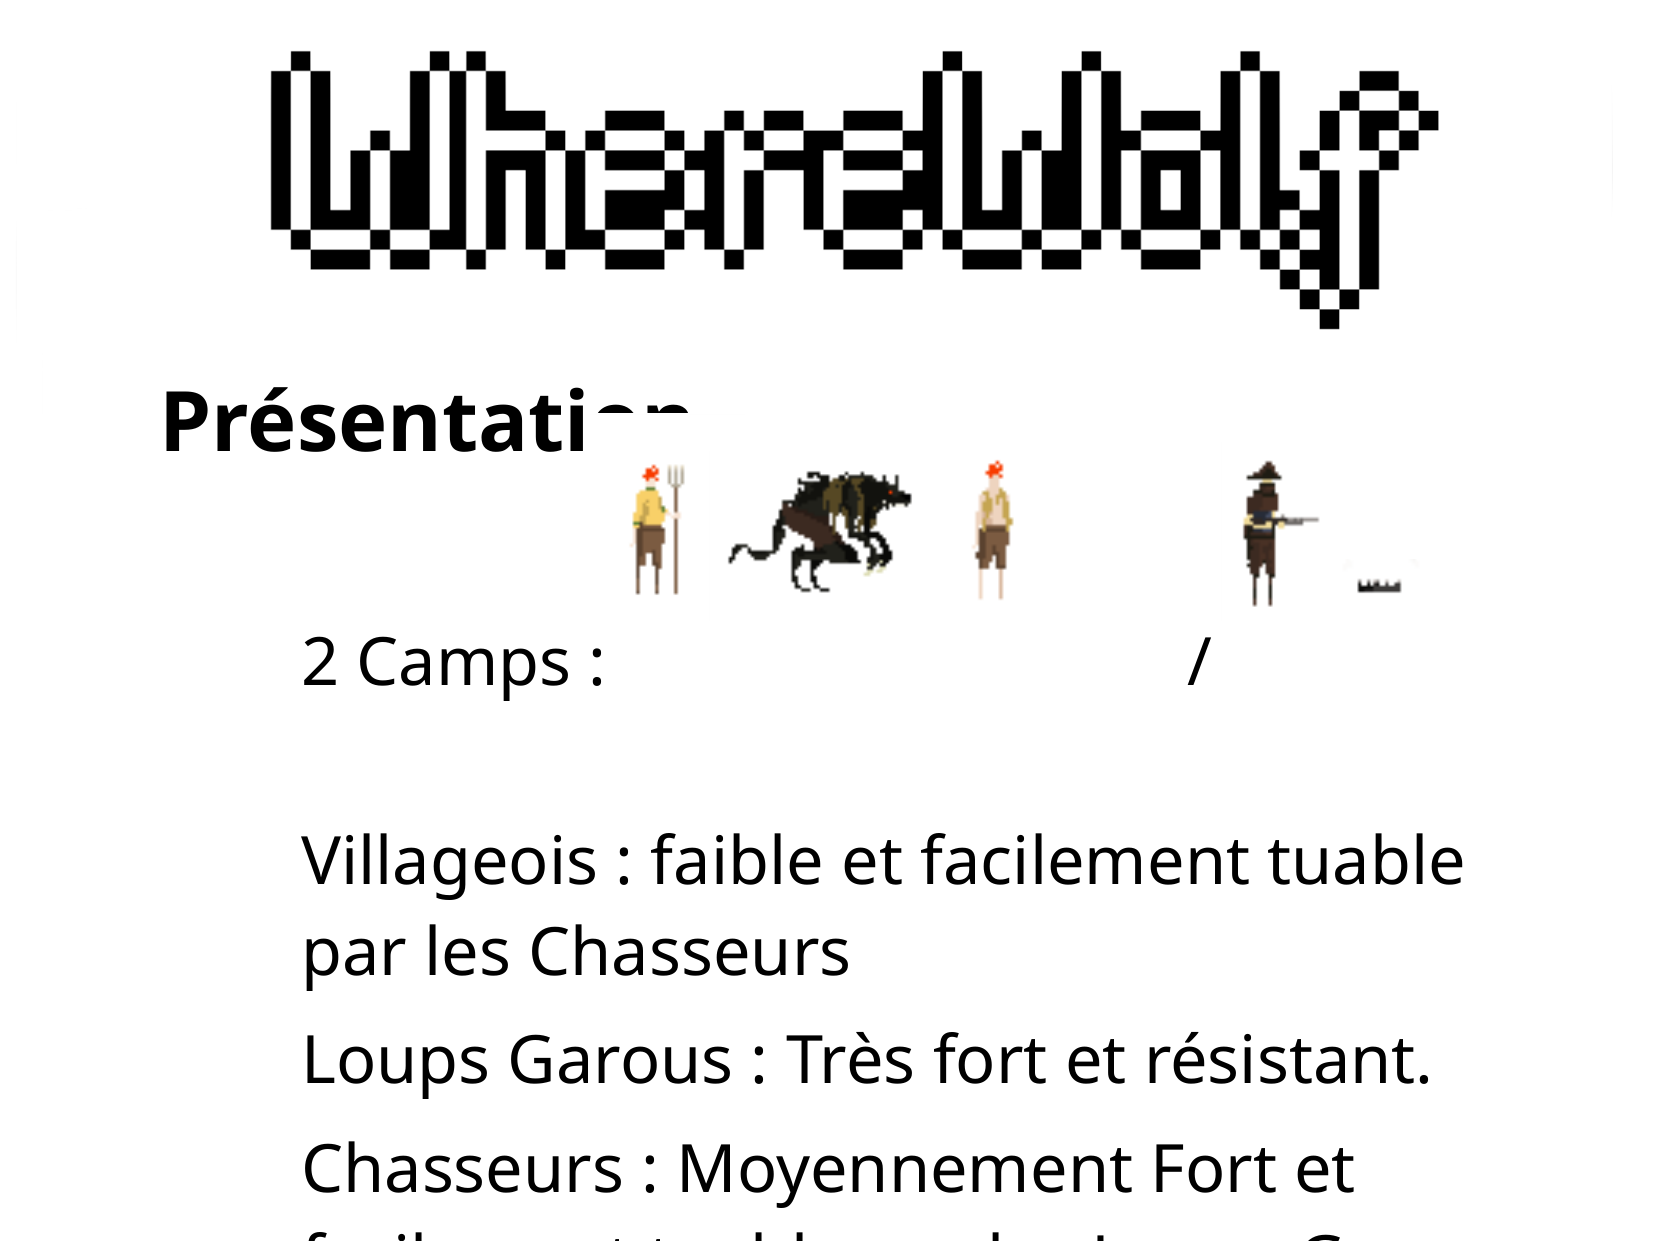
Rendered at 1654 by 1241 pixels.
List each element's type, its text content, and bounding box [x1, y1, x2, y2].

picture [0, 0, 1654, 639]
picture [1335, 559, 1447, 621]
picture [1220, 442, 1329, 621]
list Présentation 2 Camps : / Villageois : faible et facilement tuable par les Chasseurs Loups Garous : Très fort et résistant. Chasseurs : Moyennement Fort et facilement tuable par les Loups Garous. Attaque à distance et pose des pièges Mise en place d'un système de Chasseur/Chassé [88, 414, 1577, 1202]
picture [960, 442, 1034, 634]
